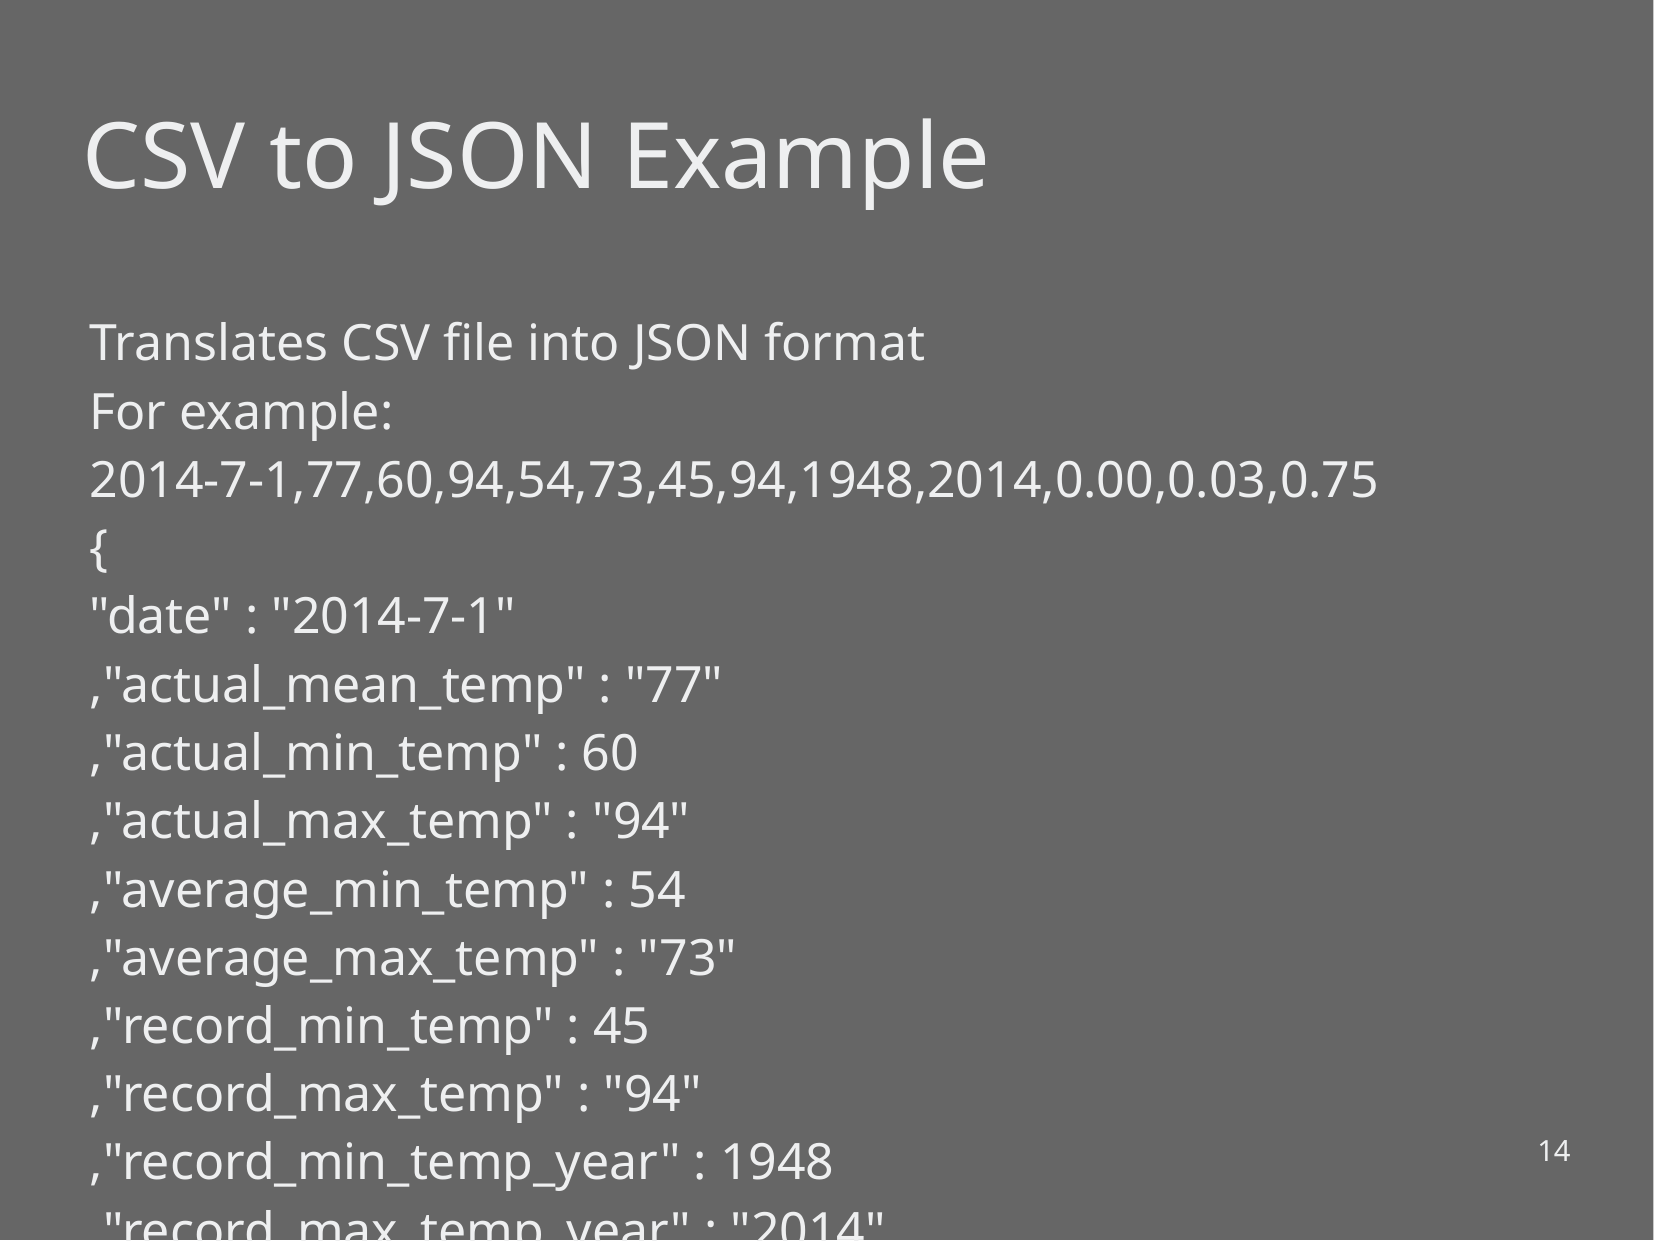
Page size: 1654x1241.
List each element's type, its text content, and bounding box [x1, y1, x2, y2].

title CSV to JSON Example [82, 49, 1571, 257]
text_box Translates CSV file into JSON format For example: 2014-7-1,77,60,94,54,73,45,94,1948,2014,0.00,0.03,0.75 { "date" : "2014-7-1" ,"actual_mean_temp" : "77" ,"actual_min_temp" : 60 ,"actual_max_temp" : "94" ,"average_min_temp" : 54 ,"average_max_temp" : "73" ,"record_min_temp" : 45 ,"record_max_temp" : "94" ,"record_min_temp_year" : 1948 ,"record_max_temp_year" : "2014" ,"actual_precipitation" : 0 ,"average_precipitation" : "0.03" ,"record_precipitation" : 0 } [75, 300, 1576, 1241]
